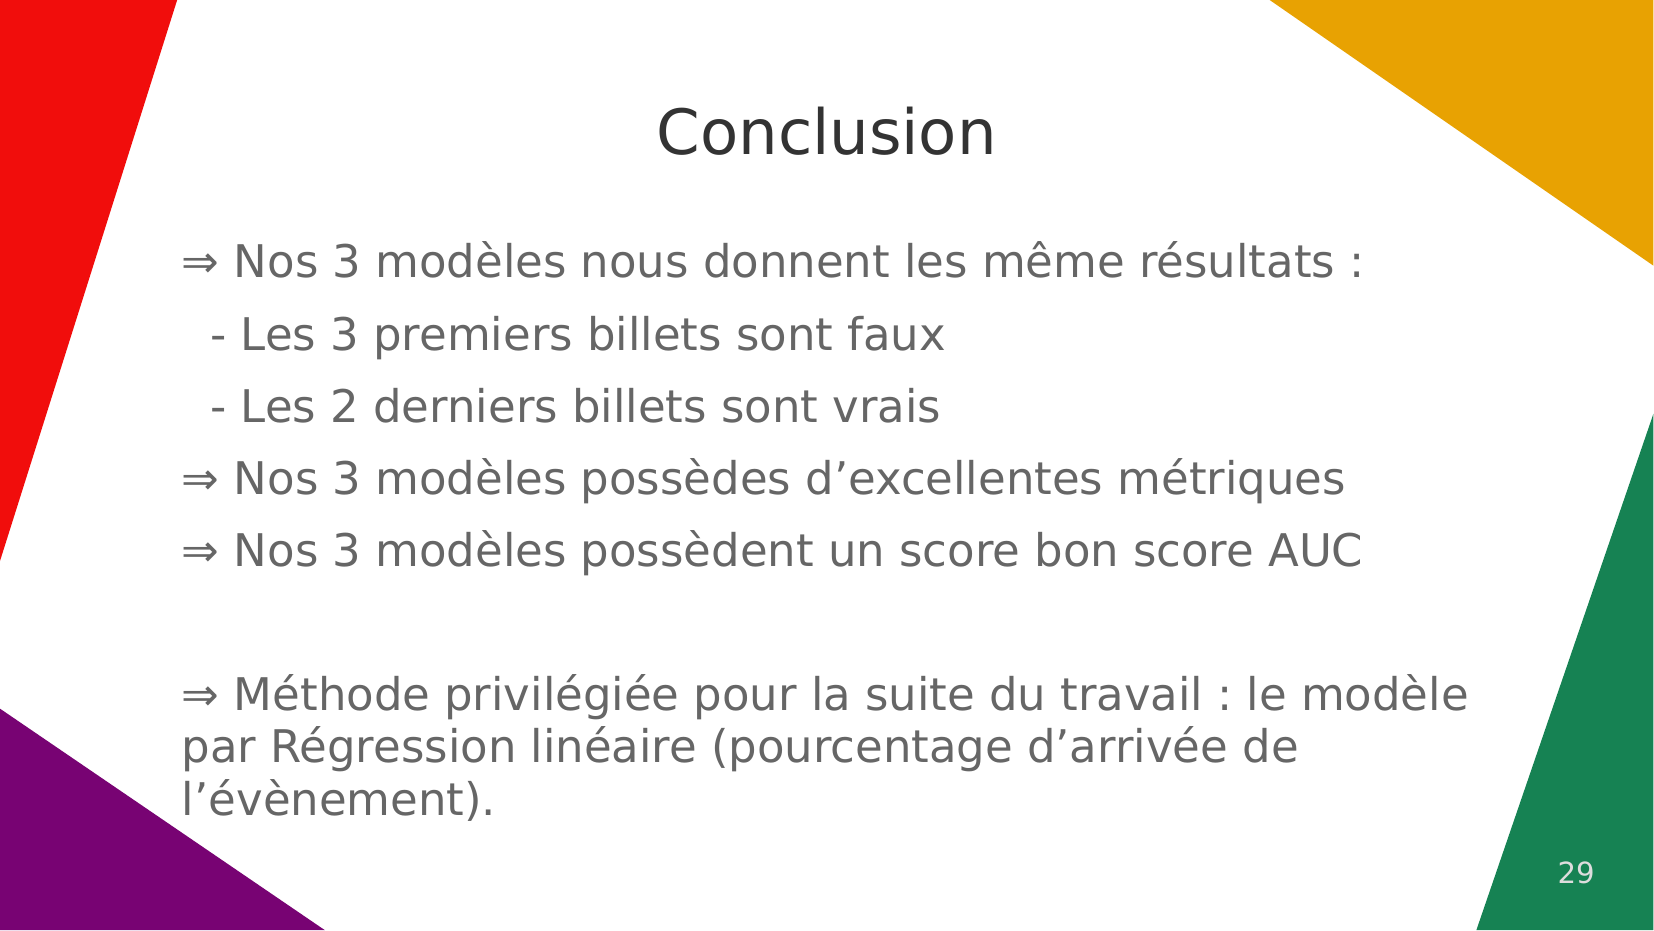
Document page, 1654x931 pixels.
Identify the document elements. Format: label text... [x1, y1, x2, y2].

title Conclusion [118, 59, 1536, 207]
list ⇒ Nos 3 modèles nous donnent les même résultats : - Les 3 premiers billets sont faux - Les 2 derniers billets sont vrais ⇒ Nos 3 modèles possèdes d’excellentes métriques ⇒ Nos 3 modèles possèdent un score bon score AUC ⇒ Méthode privilégiée pour la suite du travail : le modèle par Régression linéaire (pourcentage d’arrivée de l’évènement). [118, 236, 1536, 827]
